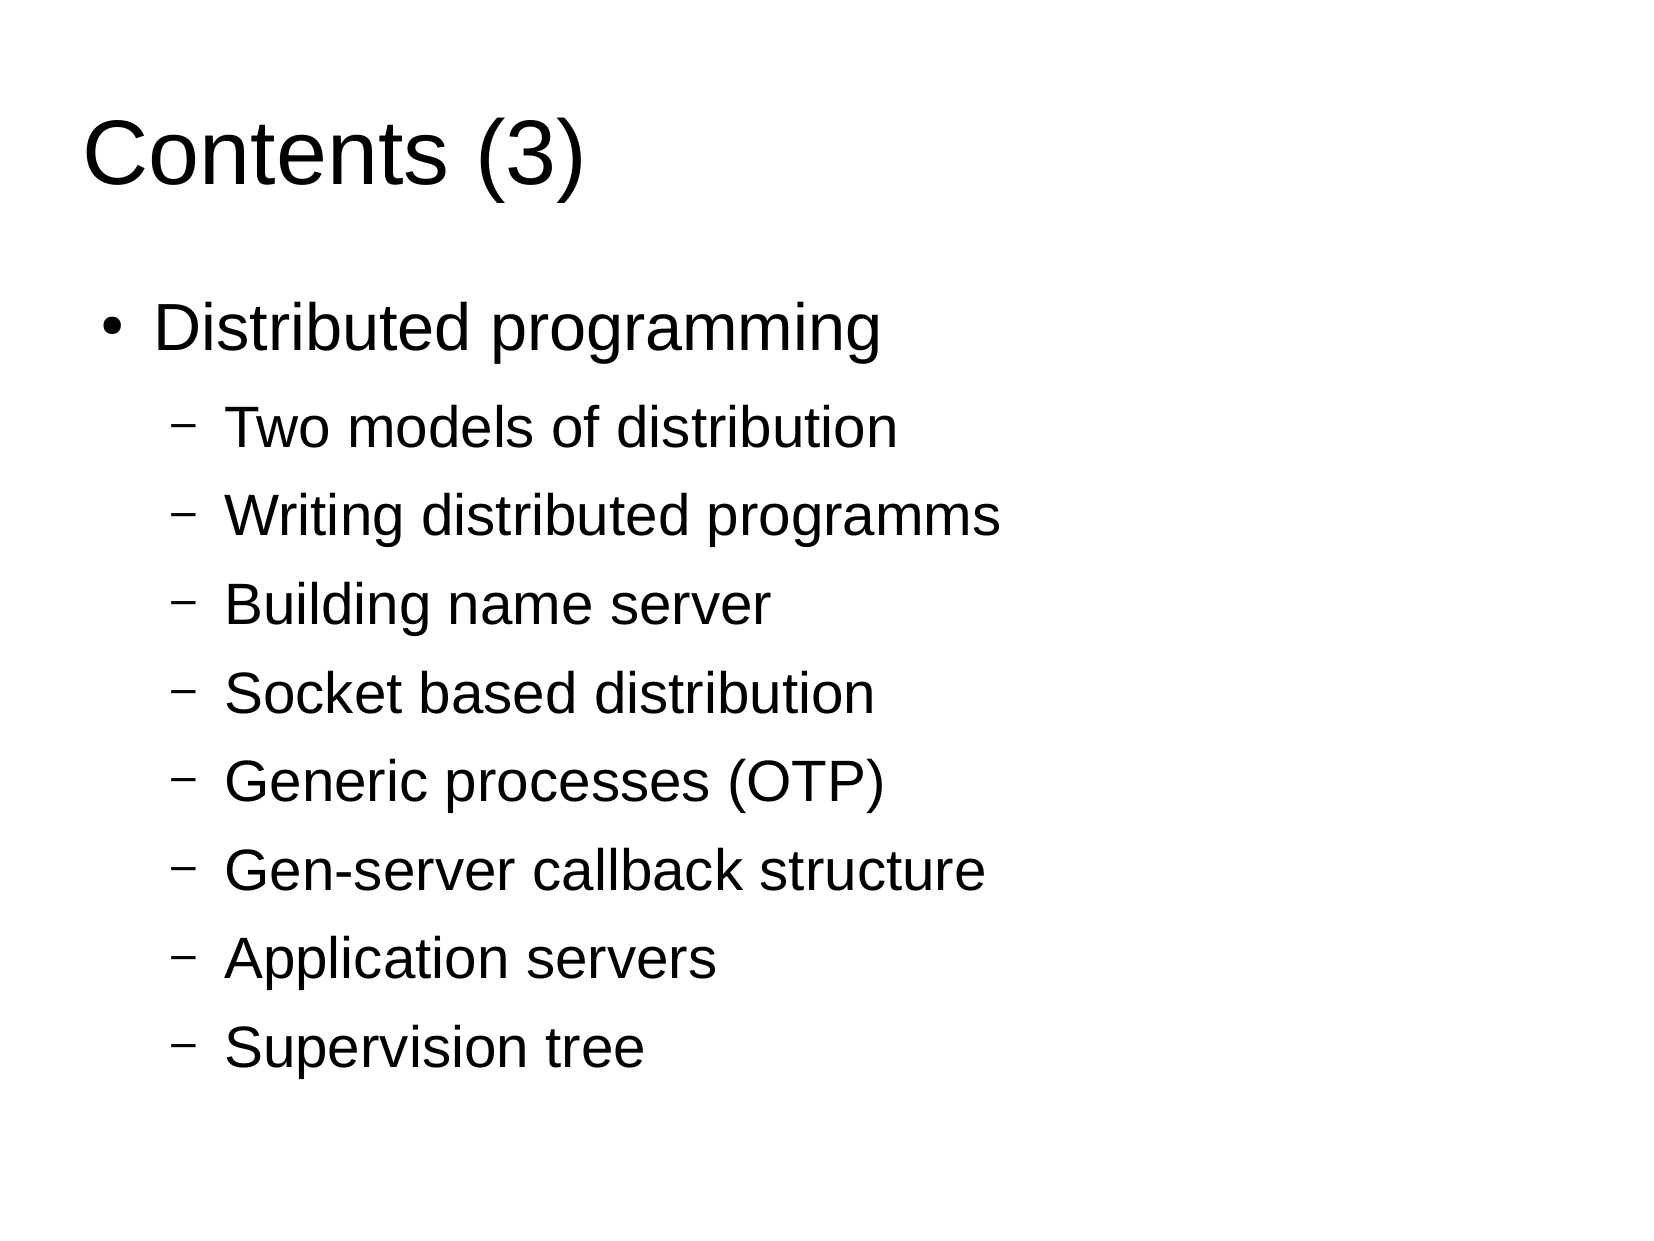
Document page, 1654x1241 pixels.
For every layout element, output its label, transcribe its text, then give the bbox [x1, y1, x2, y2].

list Distributed programming Two models of distribution Writing distributed programms Building name server Socket based distribution Generic processes (OTP) Gen-server callback structure Application servers Supervision tree [82, 290, 1571, 1115]
title Contents (3) [82, 49, 1571, 257]
